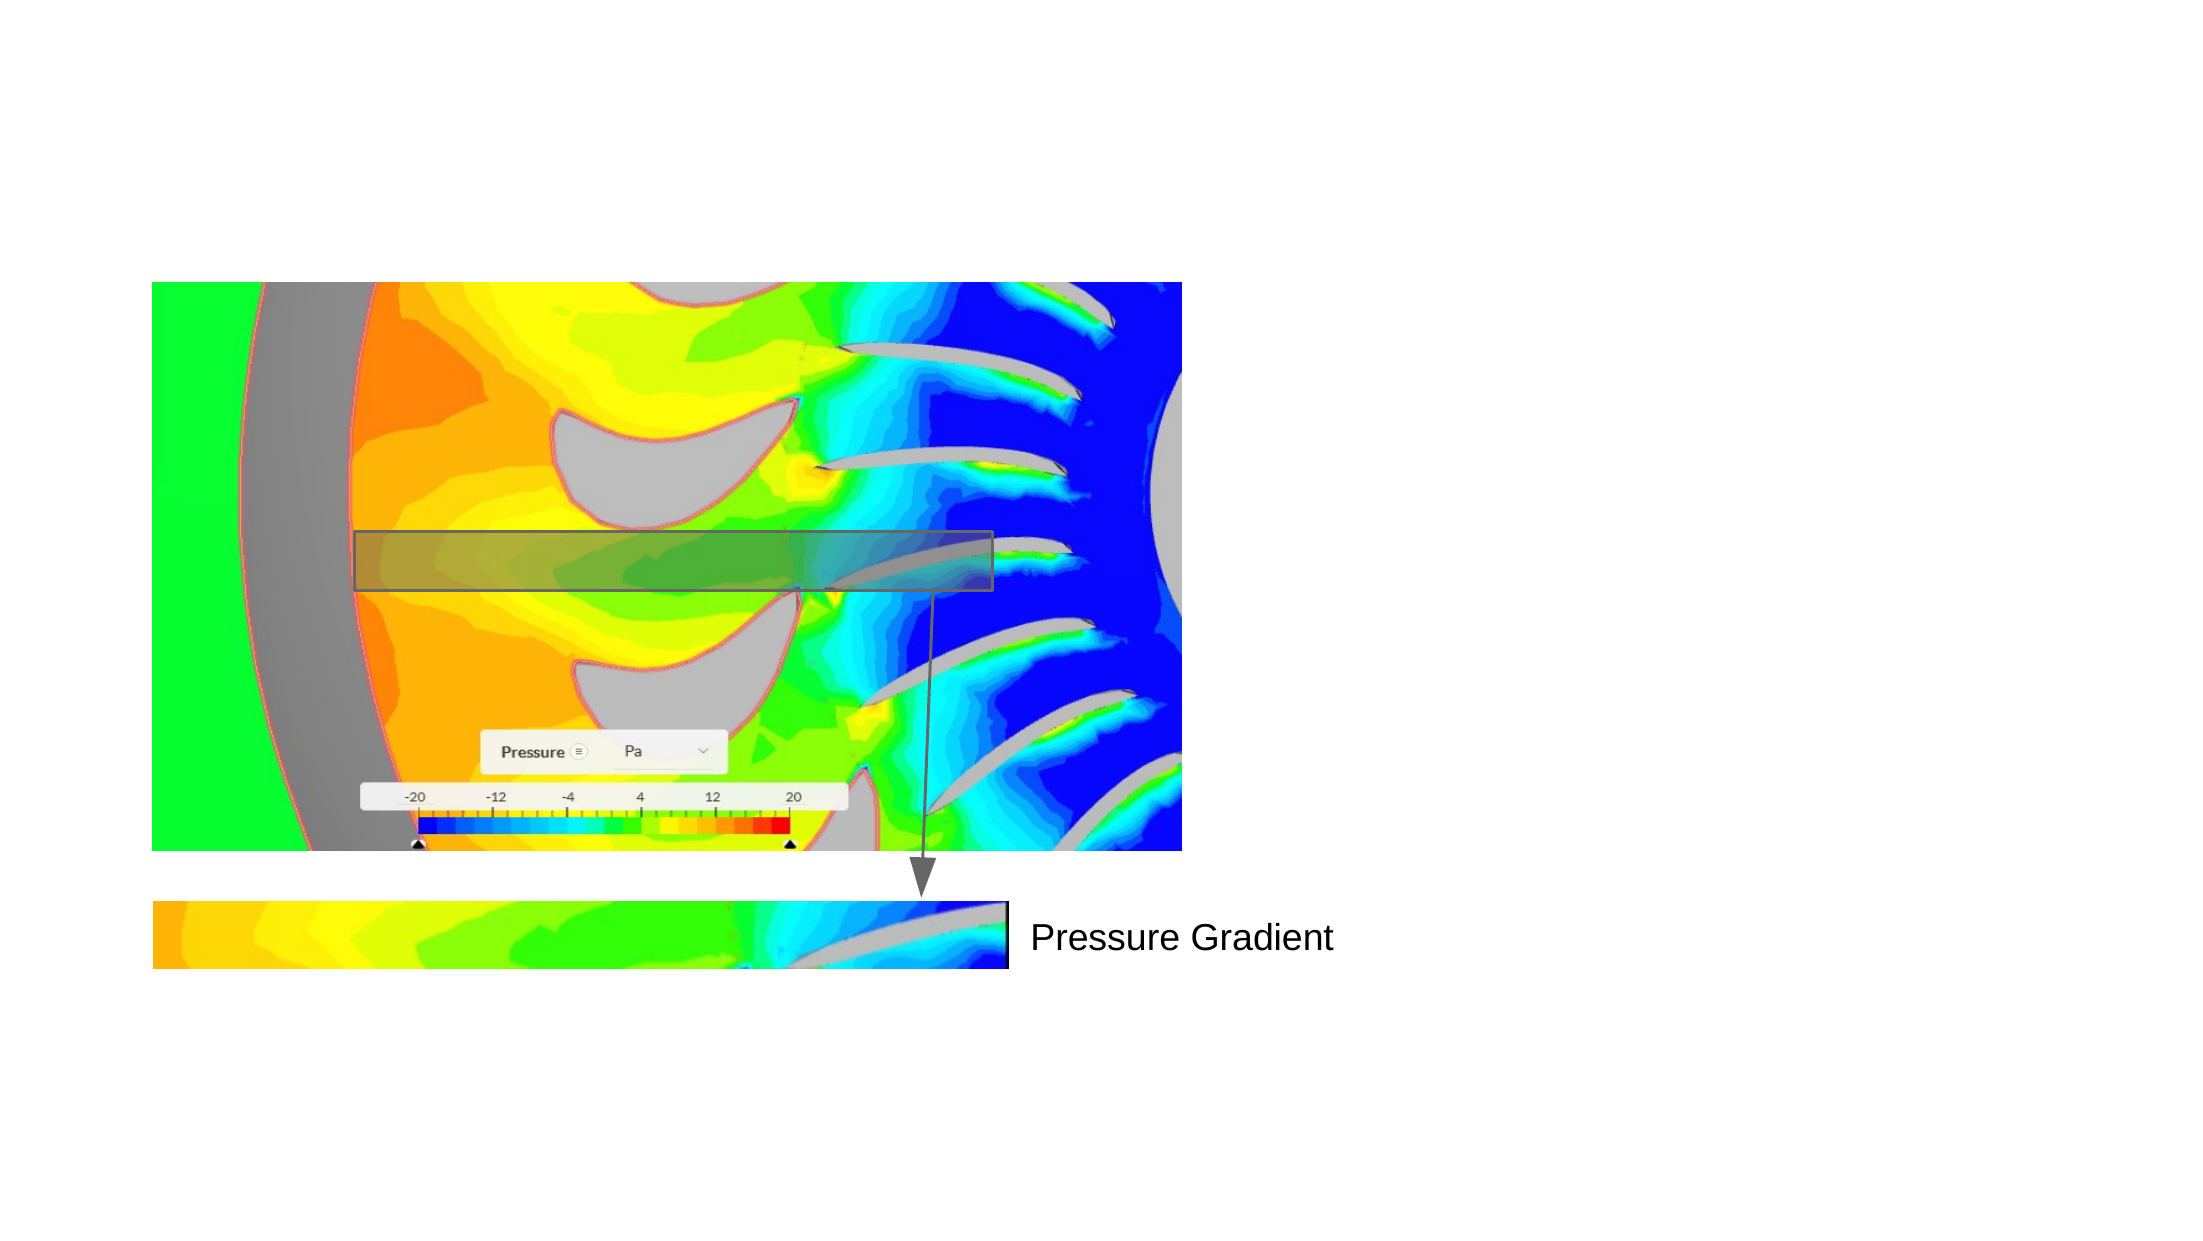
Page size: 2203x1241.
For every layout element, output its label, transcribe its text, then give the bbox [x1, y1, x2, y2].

picture [153, 901, 1009, 969]
text_box [354, 531, 993, 591]
picture [1095, 790, 1182, 851]
picture [152, 282, 1182, 851]
text_box Pressure Gradient [1015, 909, 1385, 967]
